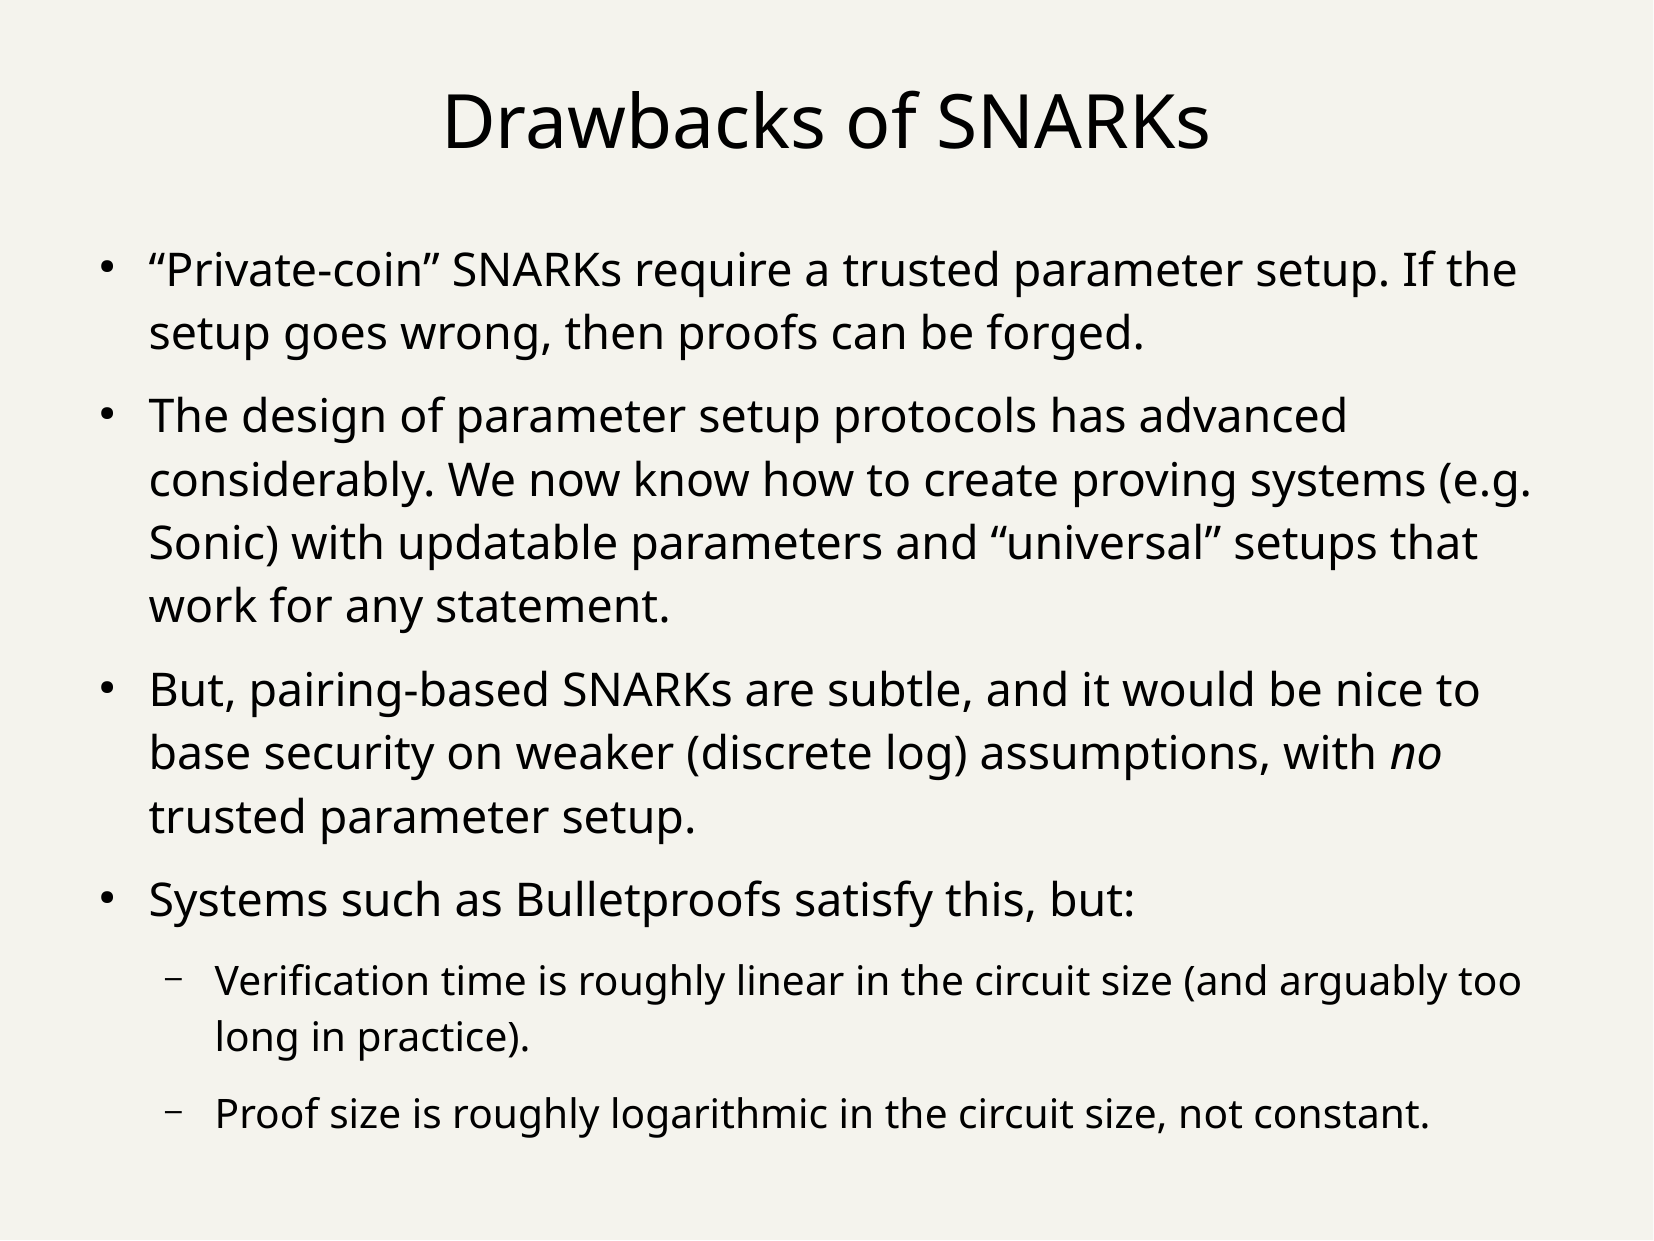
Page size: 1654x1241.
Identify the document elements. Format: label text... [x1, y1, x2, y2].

list “Private-coin” SNARKs require a trusted parameter setup. If the setup goes wrong, then proofs can be forged. The design of parameter setup protocols has advanced considerably. We now know how to create proving systems (e.g. Sonic) with updatable parameters and “universal” setups that work for any statement. But, pairing-based SNARKs are subtle, and it would be nice to base security on weaker (discrete log) assumptions, with no trusted parameter setup. Systems such as Bulletproofs satisfy this, but: Verification time is roughly linear in the circuit size (and arguably too long in practice). Proof size is roughly logarithmic in the circuit size, not constant. [82, 236, 1571, 1146]
title Drawbacks of SNARKs [82, 49, 1571, 189]
